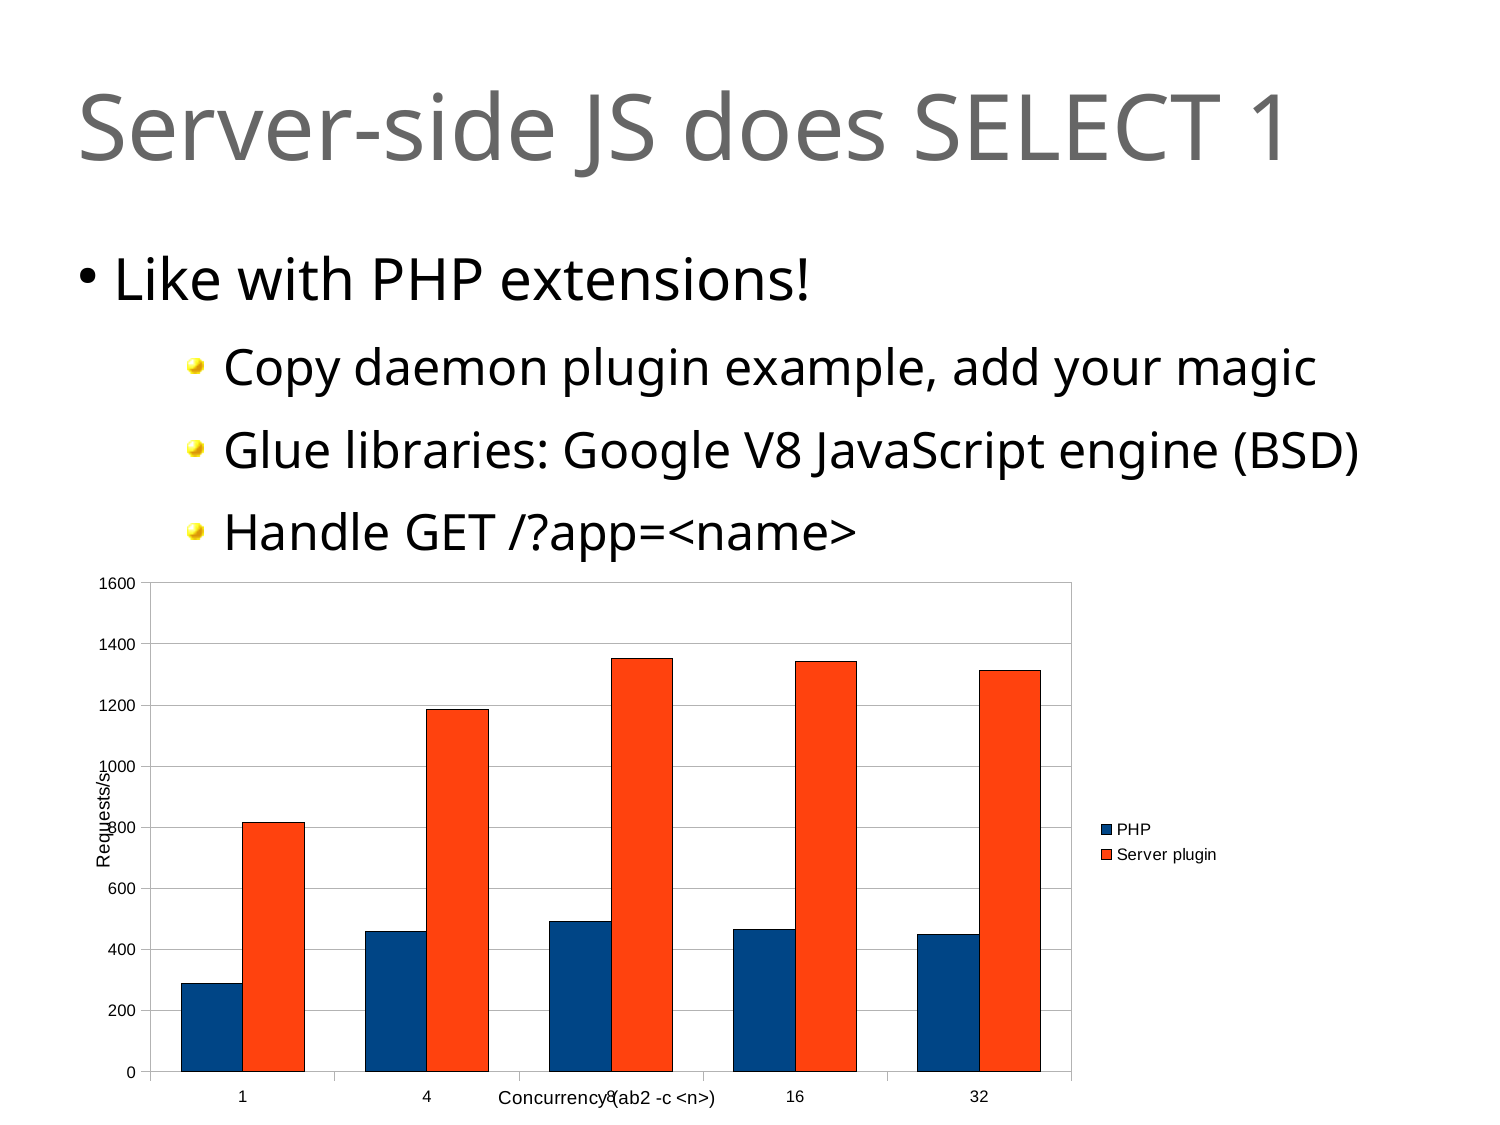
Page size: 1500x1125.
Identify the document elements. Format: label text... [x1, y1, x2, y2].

list Like with PHP extensions! Copy daemon plugin example, add your magic Glue libraries: Google V8 JavaScript engine (BSD) Handle GET /?app=<name> [62, 251, 1438, 981]
chart [62, 562, 1258, 1125]
title Server-side JS does SELECT 1 [62, 0, 1438, 251]
